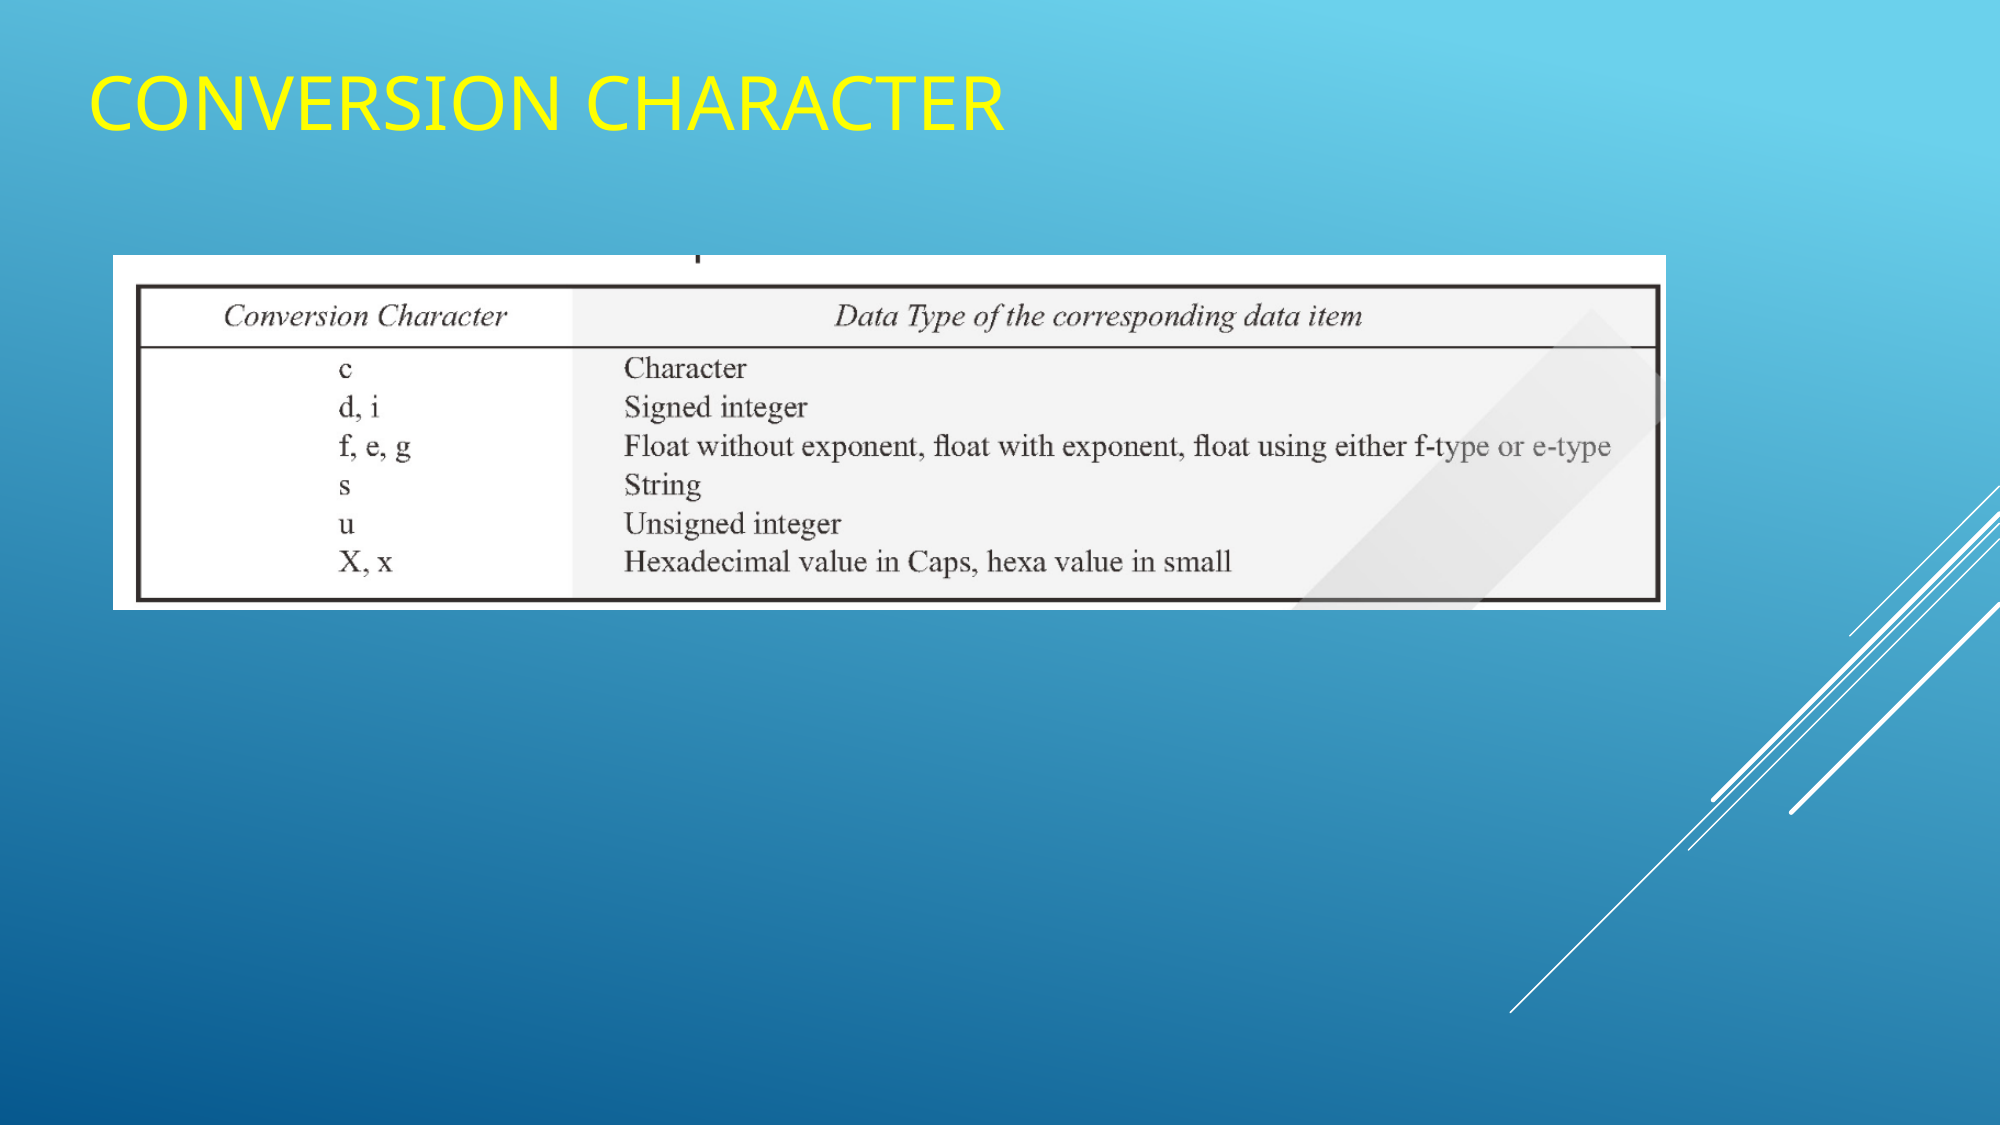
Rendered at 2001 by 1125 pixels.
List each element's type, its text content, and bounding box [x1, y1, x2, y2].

title Conversion character [72, 16, 1853, 185]
picture [113, 255, 1666, 610]
